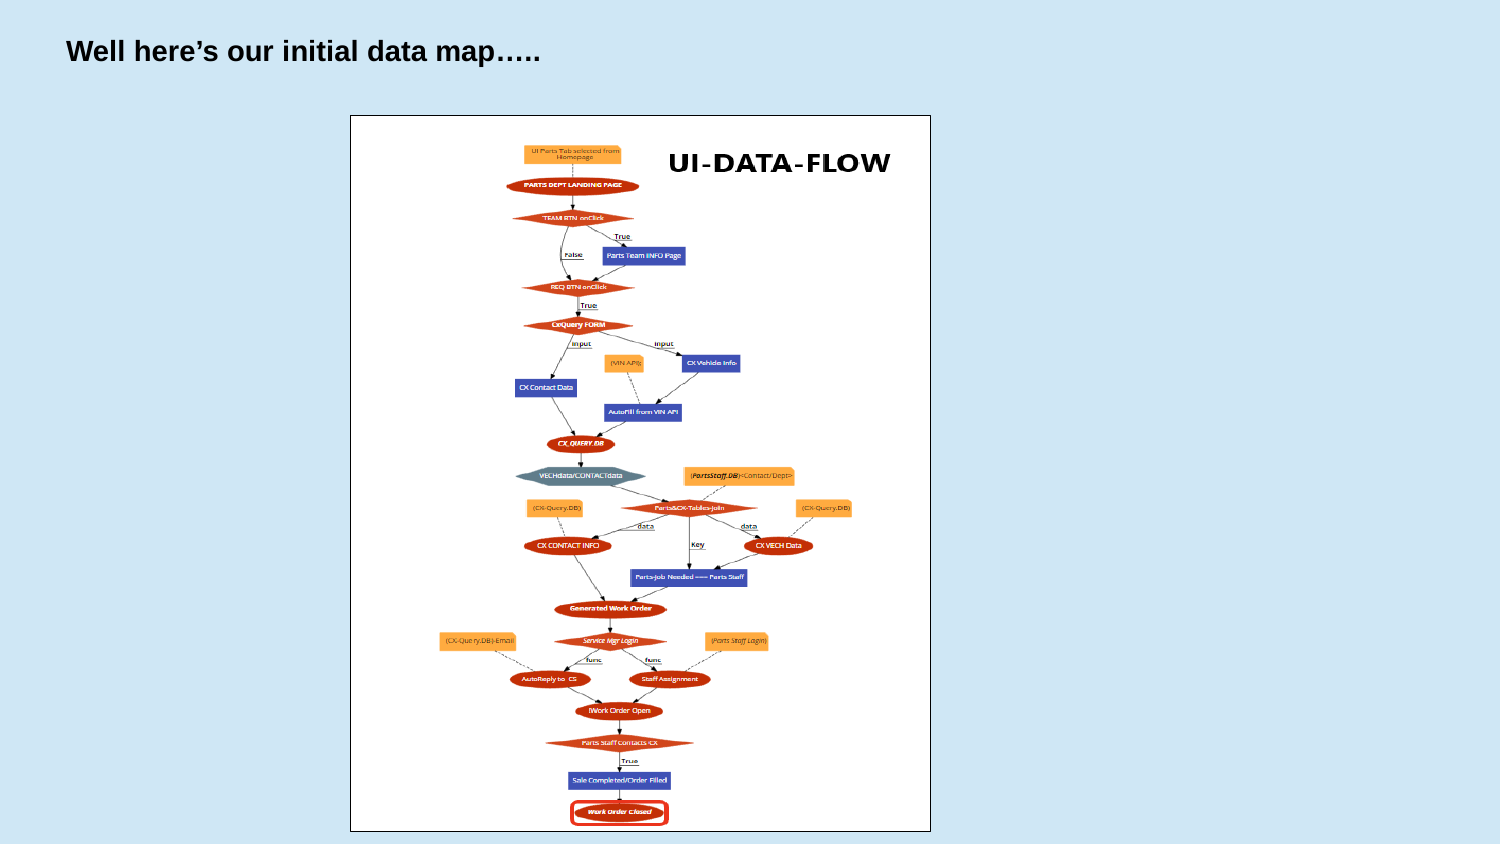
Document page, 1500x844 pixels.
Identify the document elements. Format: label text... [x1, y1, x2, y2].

title Well here’s our initial data map….. [51, 16, 1449, 111]
picture [351, 116, 930, 831]
